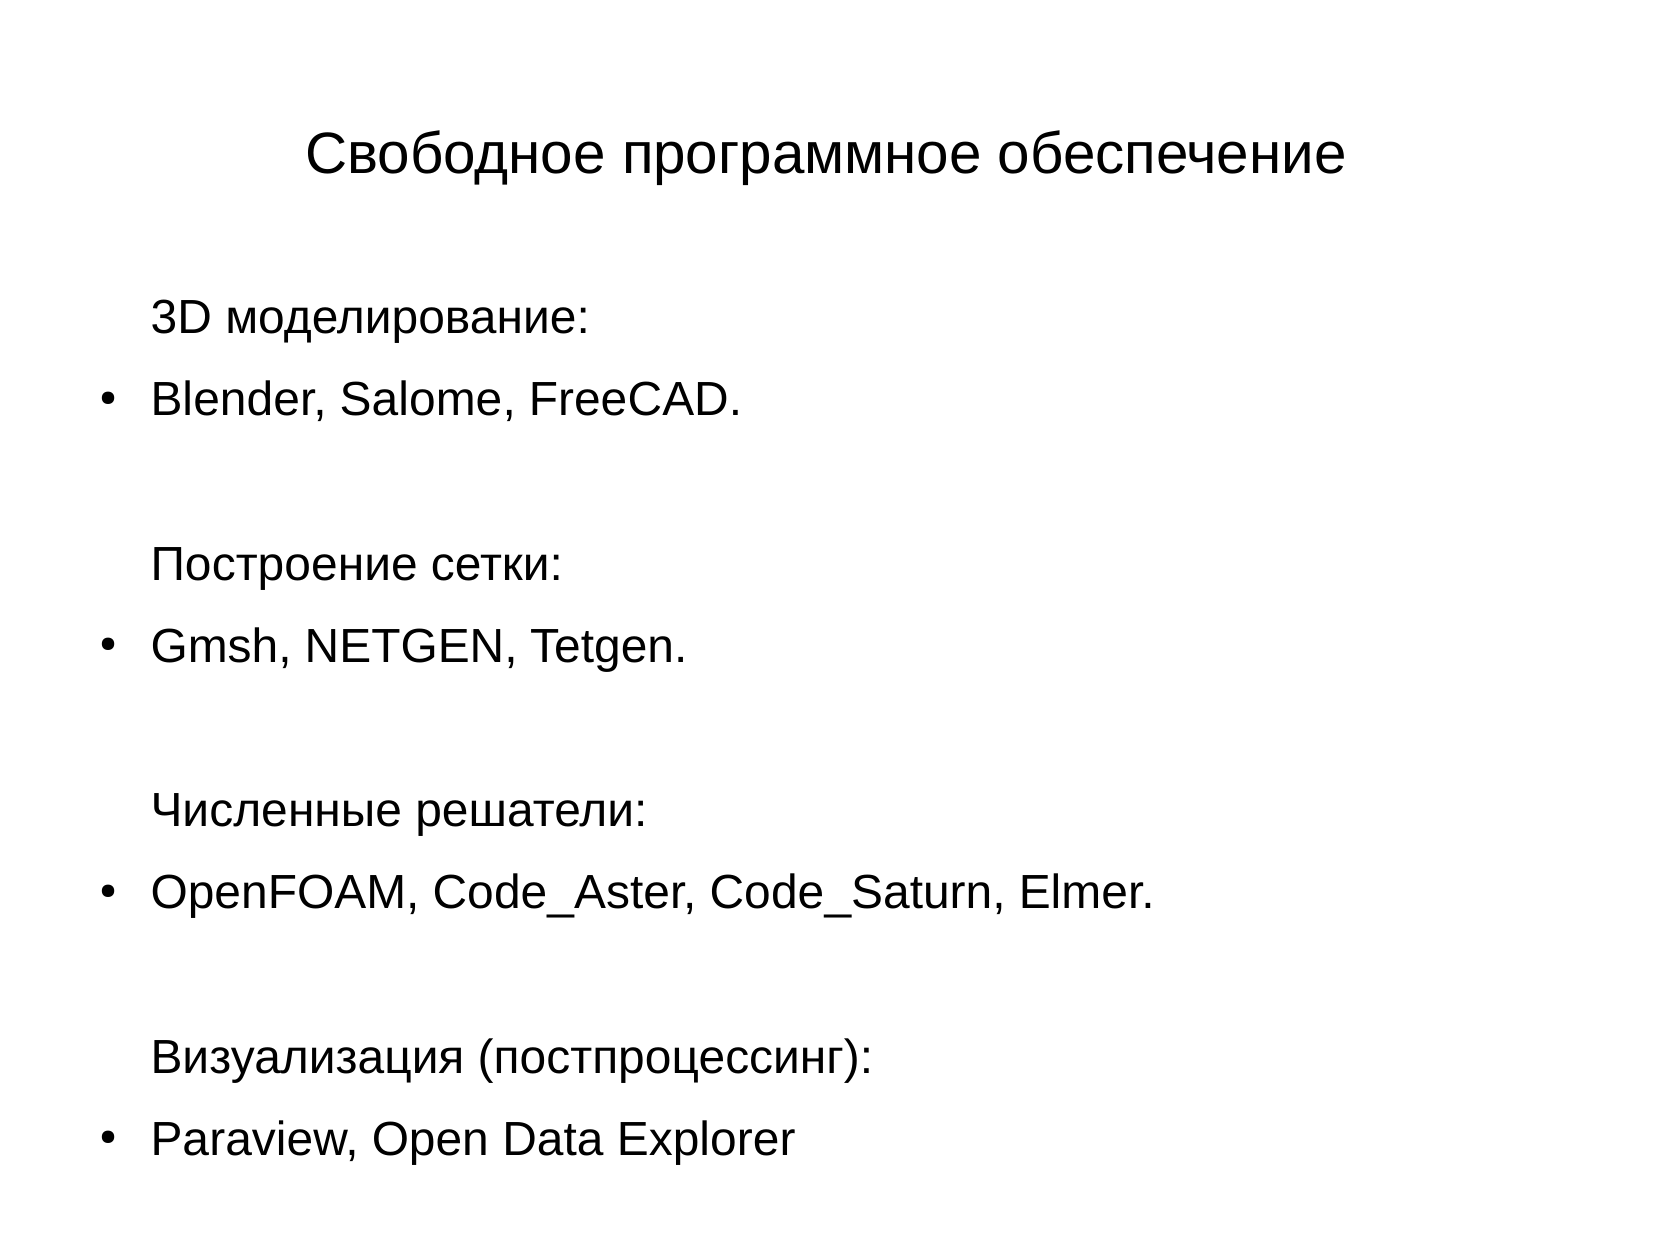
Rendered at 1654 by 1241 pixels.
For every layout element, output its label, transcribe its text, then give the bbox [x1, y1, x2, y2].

list 3D моделирование: Blender, Salome, FreeCAD. Построение сетки: Gmsh, NETGEN, Tetgen. Численные решатели: OpenFOAM, Code_Aster, Code_Saturn, Elmer. Визуализация (постпроцессинг): Paraview, Open Data Explorer [82, 290, 1571, 1170]
title Свободное программное обеспечение [82, 49, 1571, 257]
